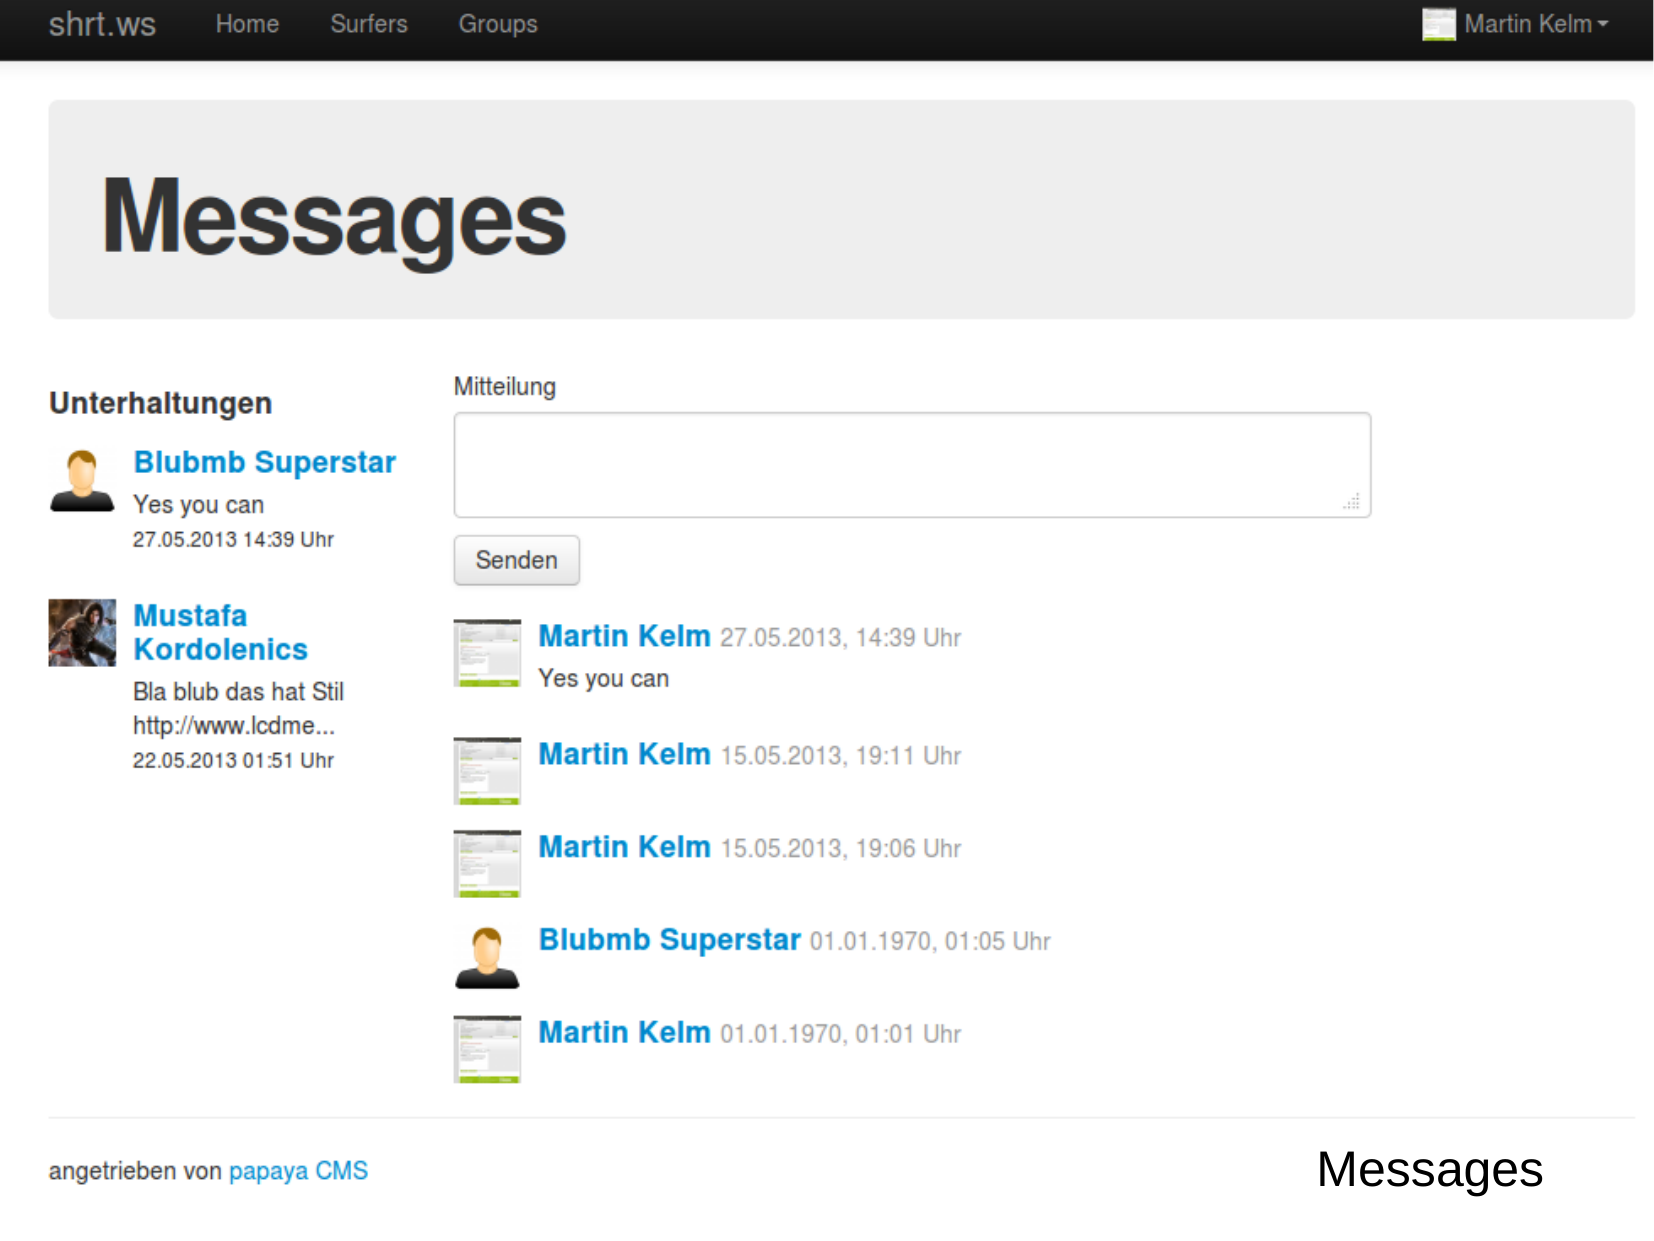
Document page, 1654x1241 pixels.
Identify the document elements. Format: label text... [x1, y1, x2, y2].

text_box Messages [1301, 1134, 1560, 1205]
picture [0, 0, 1654, 1241]
